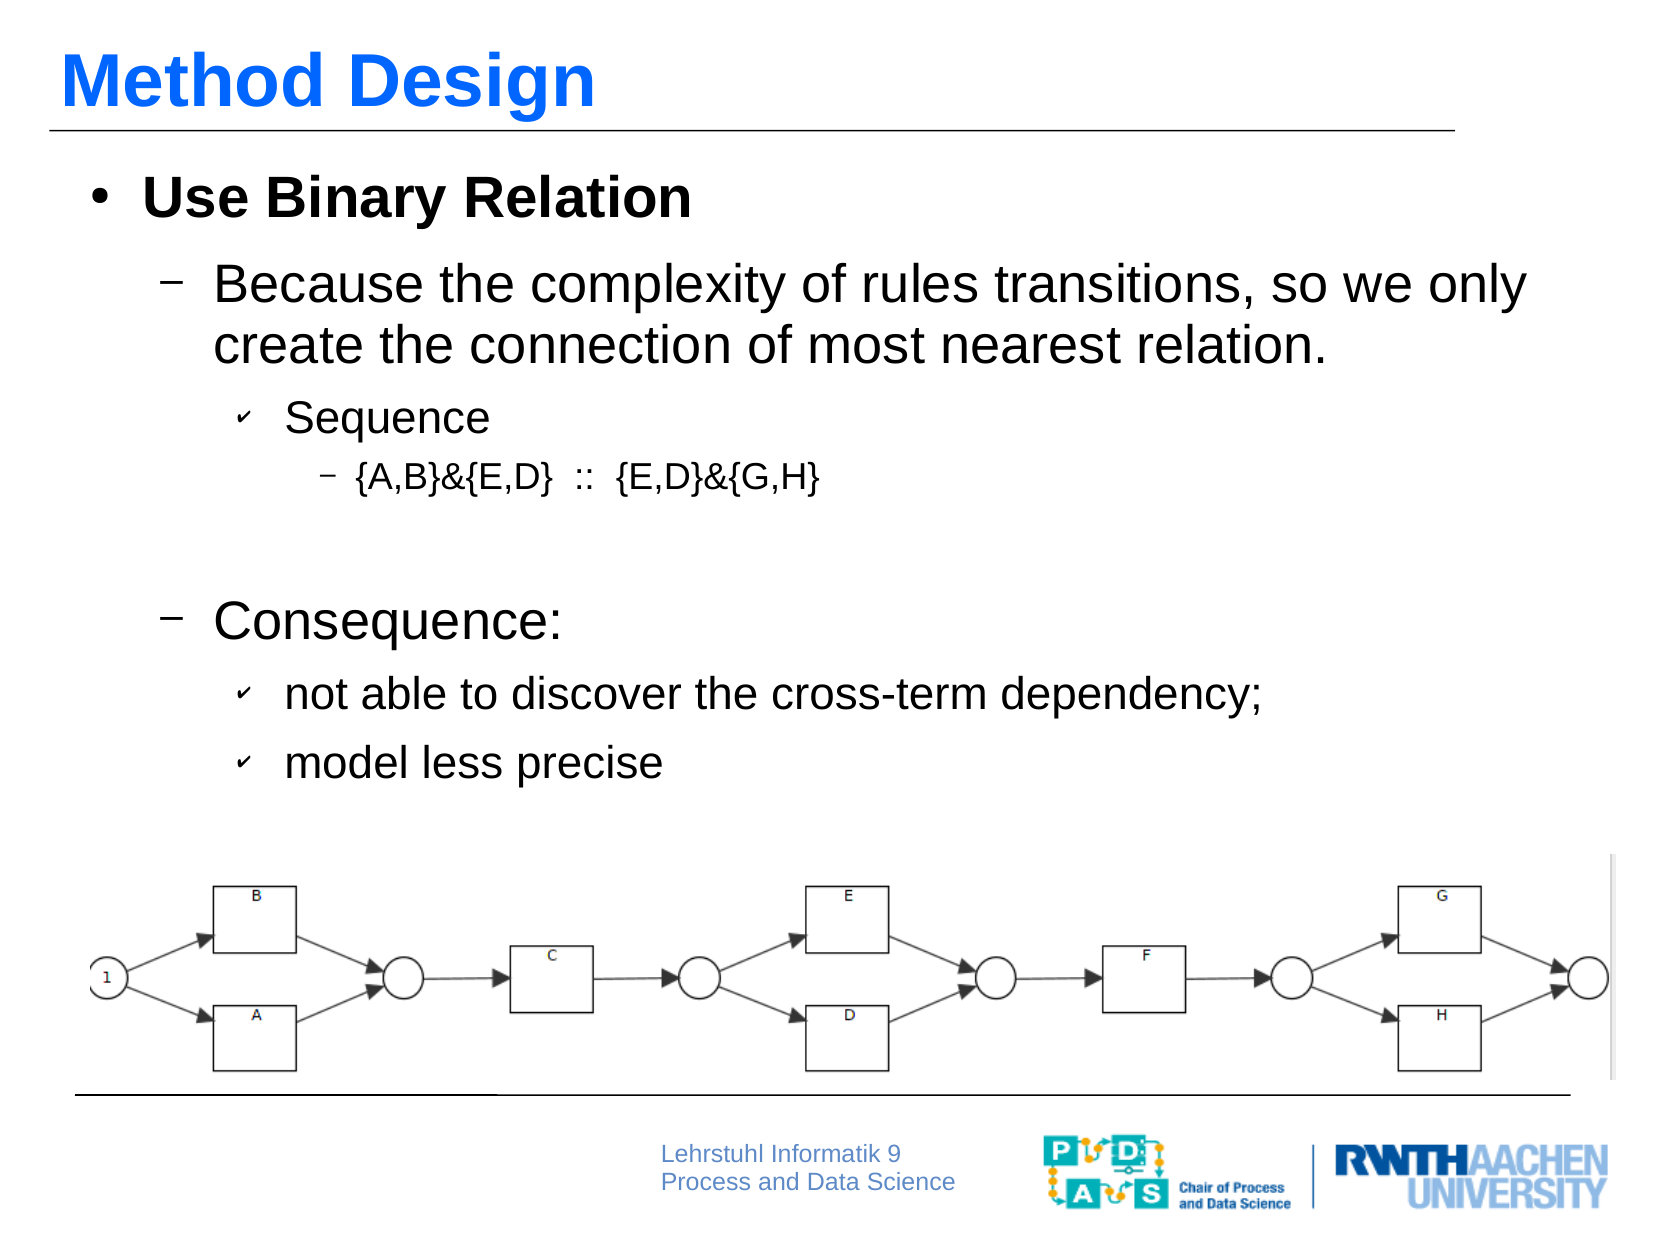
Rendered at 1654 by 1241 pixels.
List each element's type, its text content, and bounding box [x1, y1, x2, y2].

title Method Design [60, 30, 1549, 131]
picture [1005, 1090, 1647, 1241]
list Use Binary Relation Because the complexity of rules transitions, so we only create the connection of most nearest relation. Sequence {A,B}&{E,D} :: {E,D}&{G,H} Consequence: not able to discover the cross-term dependency; model less precise [71, 165, 1561, 1021]
picture [90, 854, 1616, 1081]
